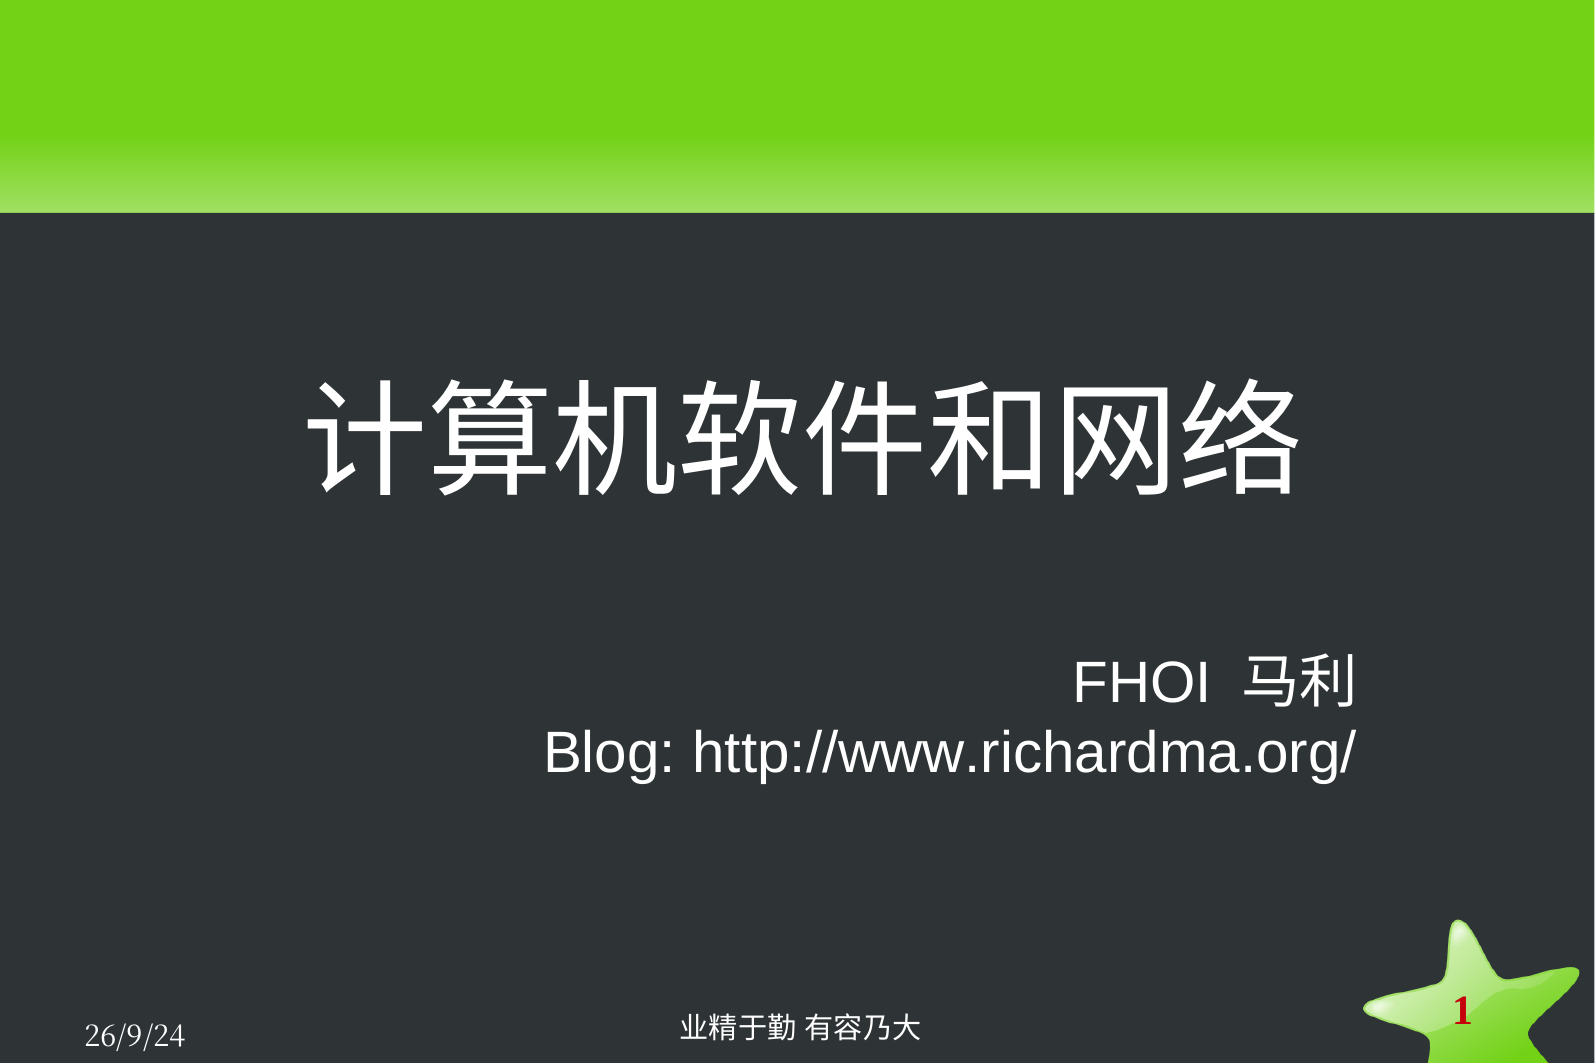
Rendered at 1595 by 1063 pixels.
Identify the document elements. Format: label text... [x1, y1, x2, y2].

picture [0, 0, 1595, 1063]
title 计算机软件和网络 [85, 354, 1521, 520]
text_box FHOI 马利 Blog: http://www.richardma.org/ [199, 632, 1373, 781]
